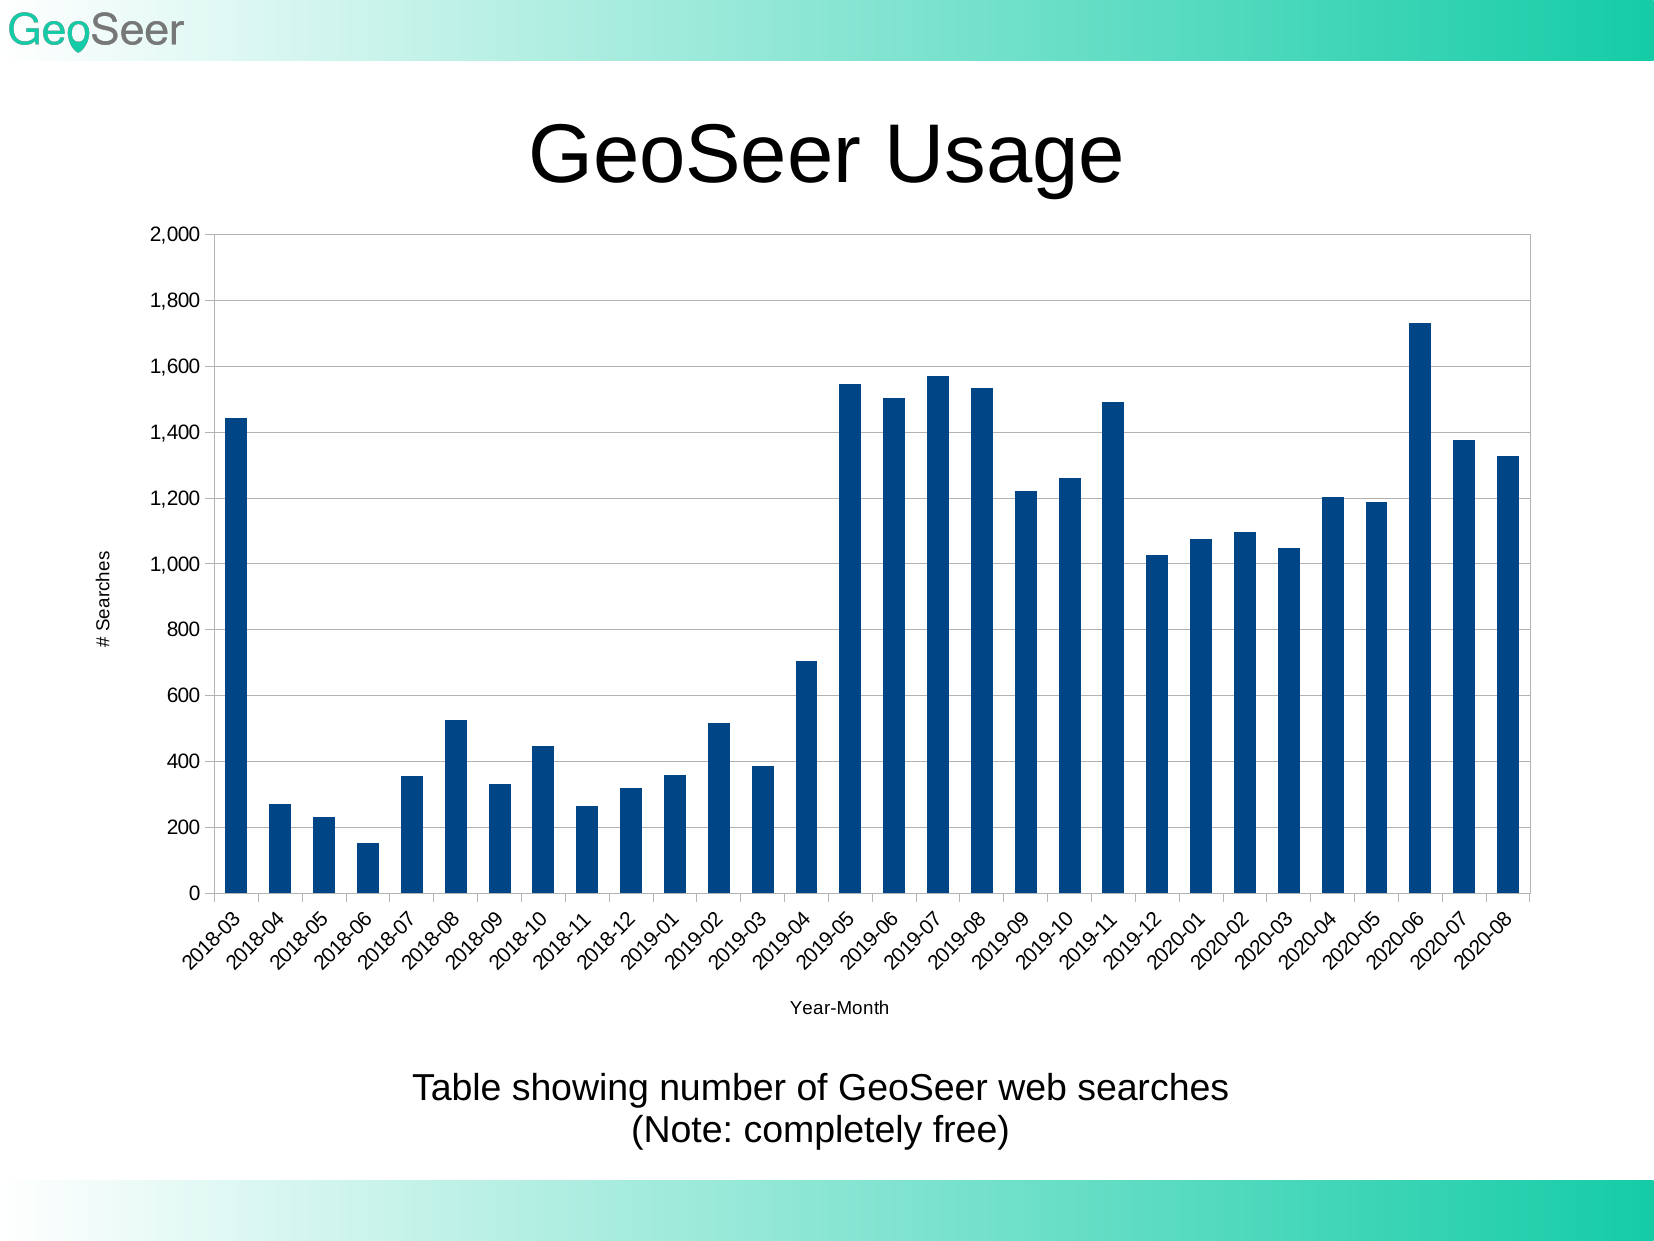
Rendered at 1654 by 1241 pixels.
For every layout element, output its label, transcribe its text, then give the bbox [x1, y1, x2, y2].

picture [7, 10, 186, 55]
chart [60, 206, 1561, 1051]
title GeoSeer Usage [82, 96, 1571, 211]
text_box Table showing number of GeoSeer web searches (Note: completely free) [378, 1058, 1264, 1158]
